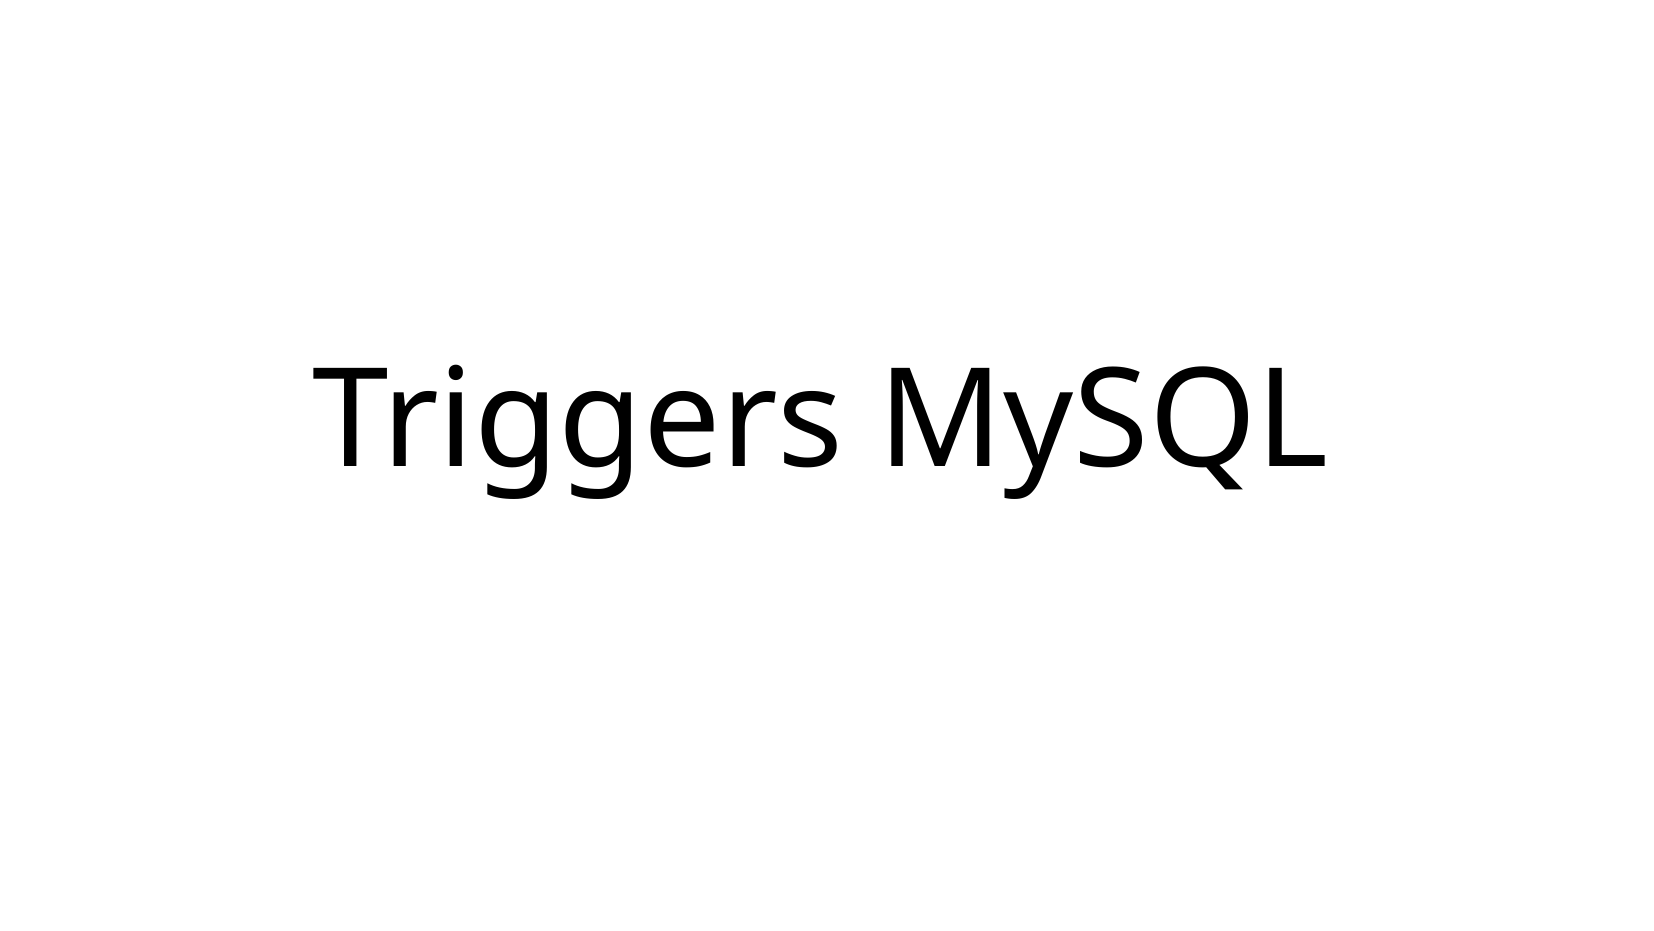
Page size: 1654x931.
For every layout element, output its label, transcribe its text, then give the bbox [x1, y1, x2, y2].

title Triggers MySQL [76, 265, 1565, 562]
